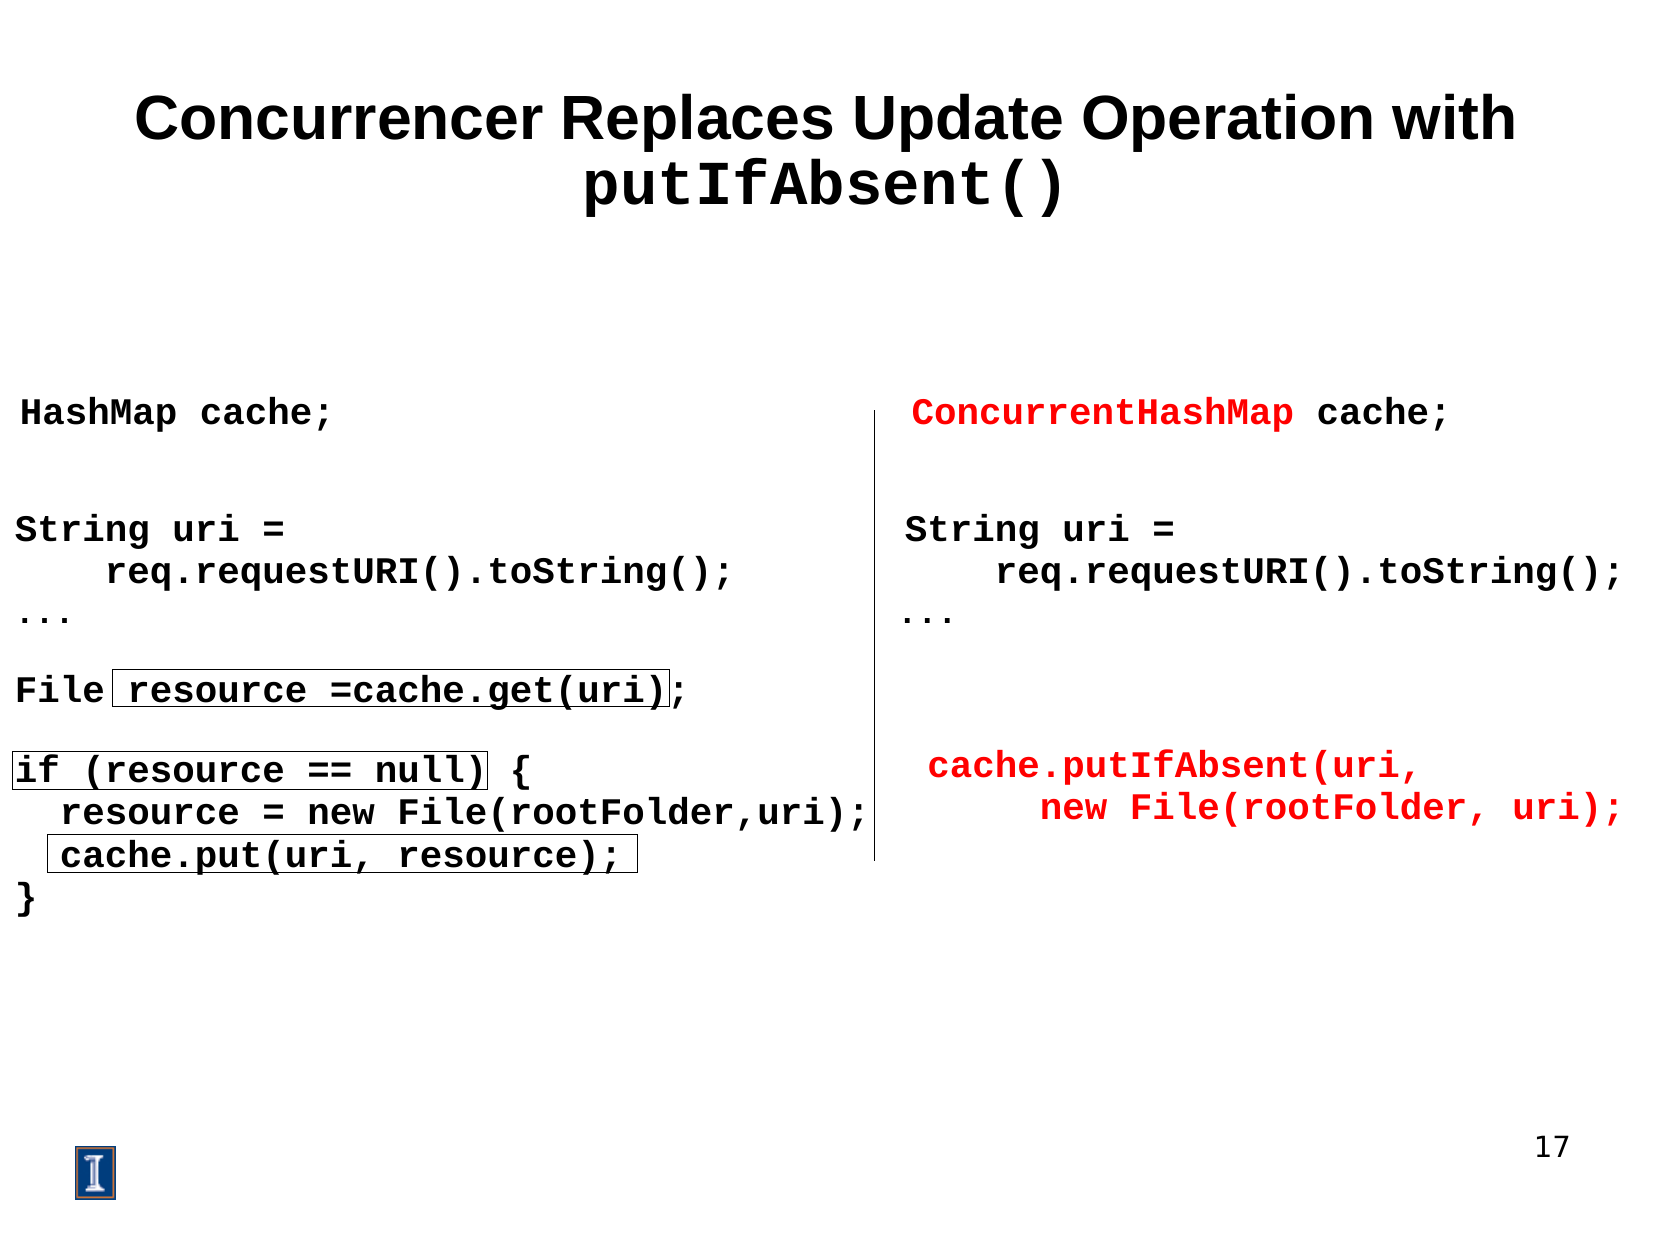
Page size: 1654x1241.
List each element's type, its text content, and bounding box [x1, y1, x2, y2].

text_box String uri = req.requestURI().toString(); ... cache.putIfAbsent(uri, new File(rootFolder, uri); [822, 502, 1651, 869]
picture [75, 1146, 116, 1200]
text_box ConcurrentHashMap cache; [896, 385, 1492, 444]
text_box String uri = req.requestURI().toString(); ... File resource =cache.get(uri); if (resource == null) { resource = new File(rootFolder,uri); cache.put(uri, resource); } [0, 502, 901, 1019]
text_box HashMap cache; [5, 385, 601, 444]
title Concurrencer Replaces Update Operation with putIfAbsent() [0, 57, 1654, 249]
